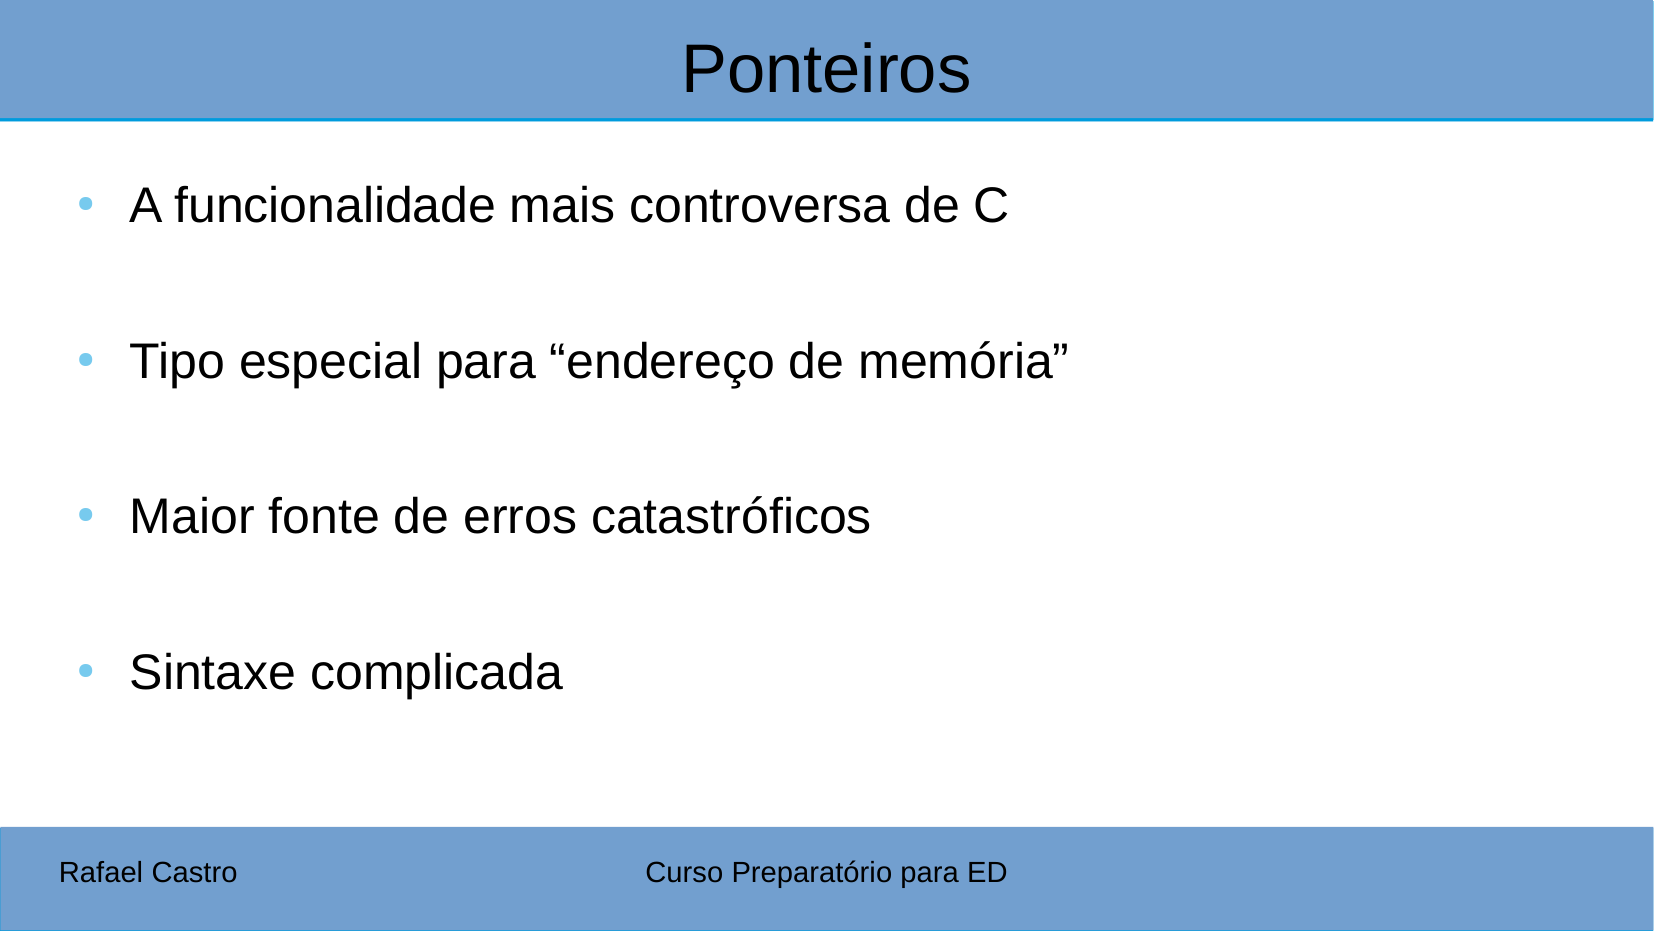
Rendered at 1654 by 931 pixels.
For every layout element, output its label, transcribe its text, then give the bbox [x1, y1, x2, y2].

list A funcionalidade mais controversa de C Tipo especial para “endereço de memória” Maior fonte de erros catastróficos Sintaxe complicada [59, 177, 1595, 768]
title Ponteiros [59, 29, 1595, 108]
